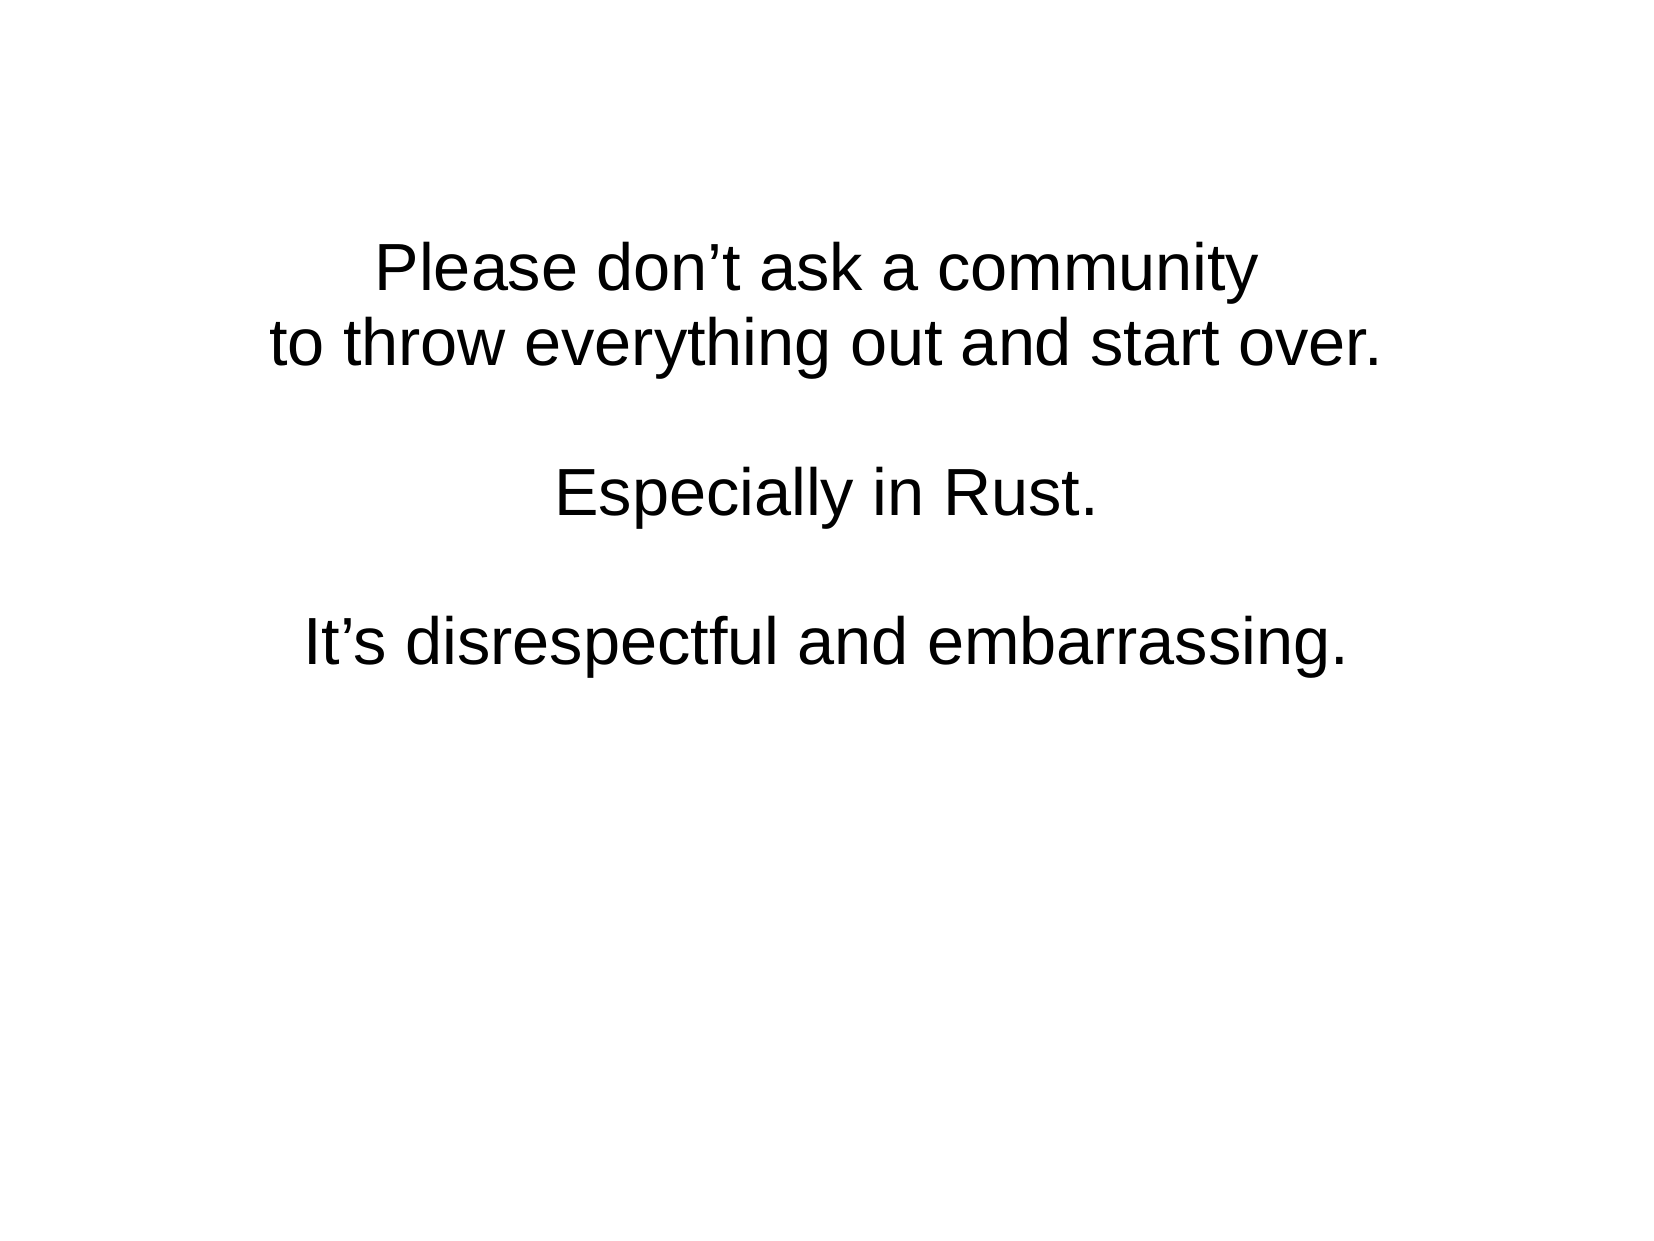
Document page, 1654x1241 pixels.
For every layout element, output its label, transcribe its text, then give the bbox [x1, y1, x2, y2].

subtitle Please don’t ask a community to throw everything out and start over. Especially in Rust. It’s disrespectful and embarrassing. [82, 49, 1571, 1010]
